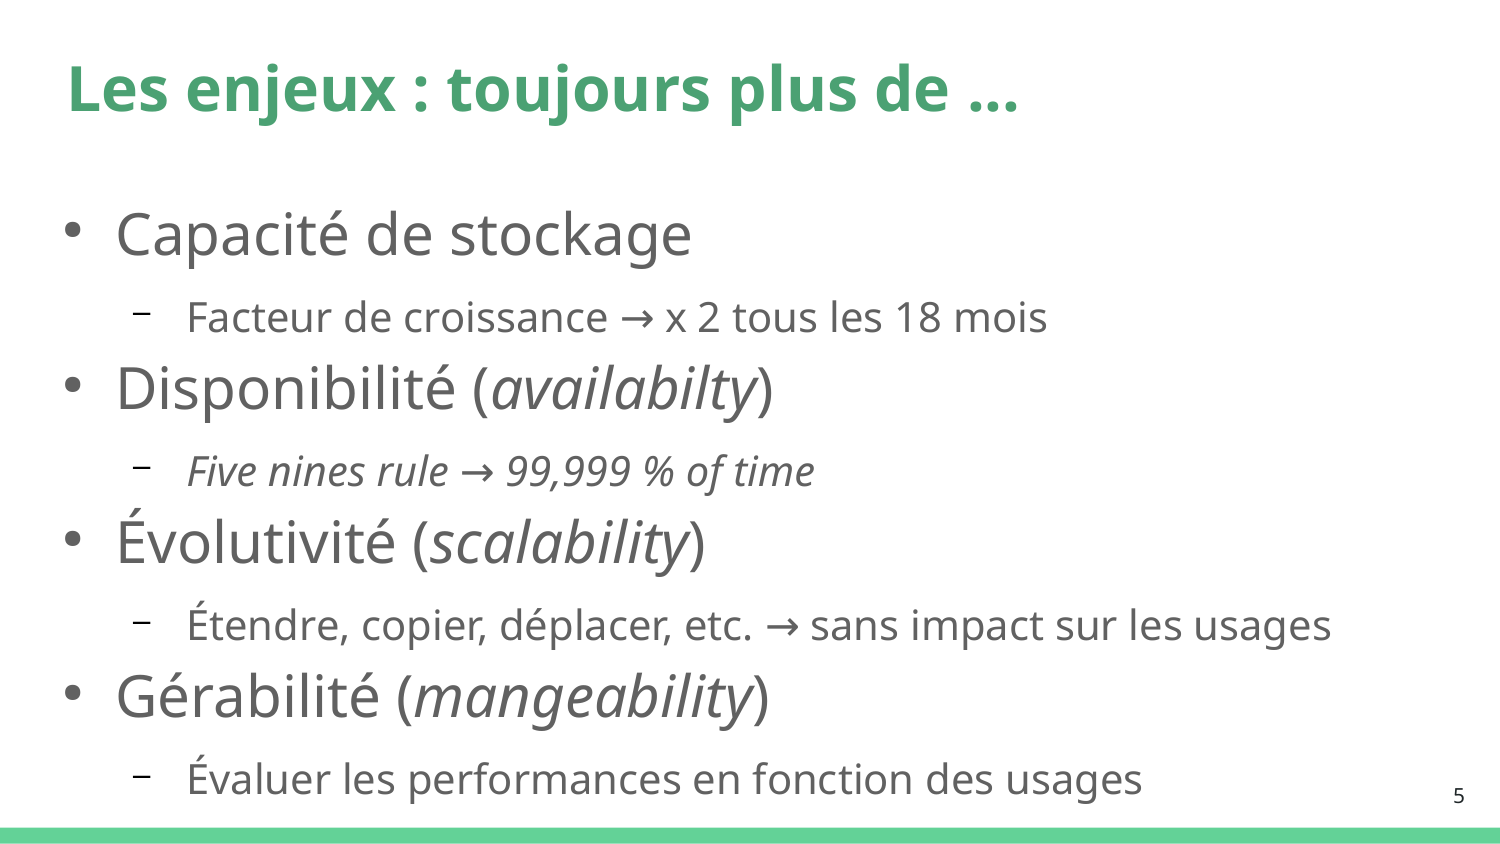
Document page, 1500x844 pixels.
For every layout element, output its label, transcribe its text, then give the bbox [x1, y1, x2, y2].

list Capacité de stockage Facteur de croissance → x 2 tous les 18 mois Disponibilité (availabilty) Five nines rule → 99,999 % of time Évolutivité (scalability) Étendre, copier, déplacer, etc. → sans impact sur les usages Gérabilité (mangeability) Évaluer les performances en fonction des usages [29, 171, 1430, 818]
slide_number <numéro> [1389, 764, 1480, 830]
title Les enjeux : toujours plus de ... [51, 23, 1449, 117]
